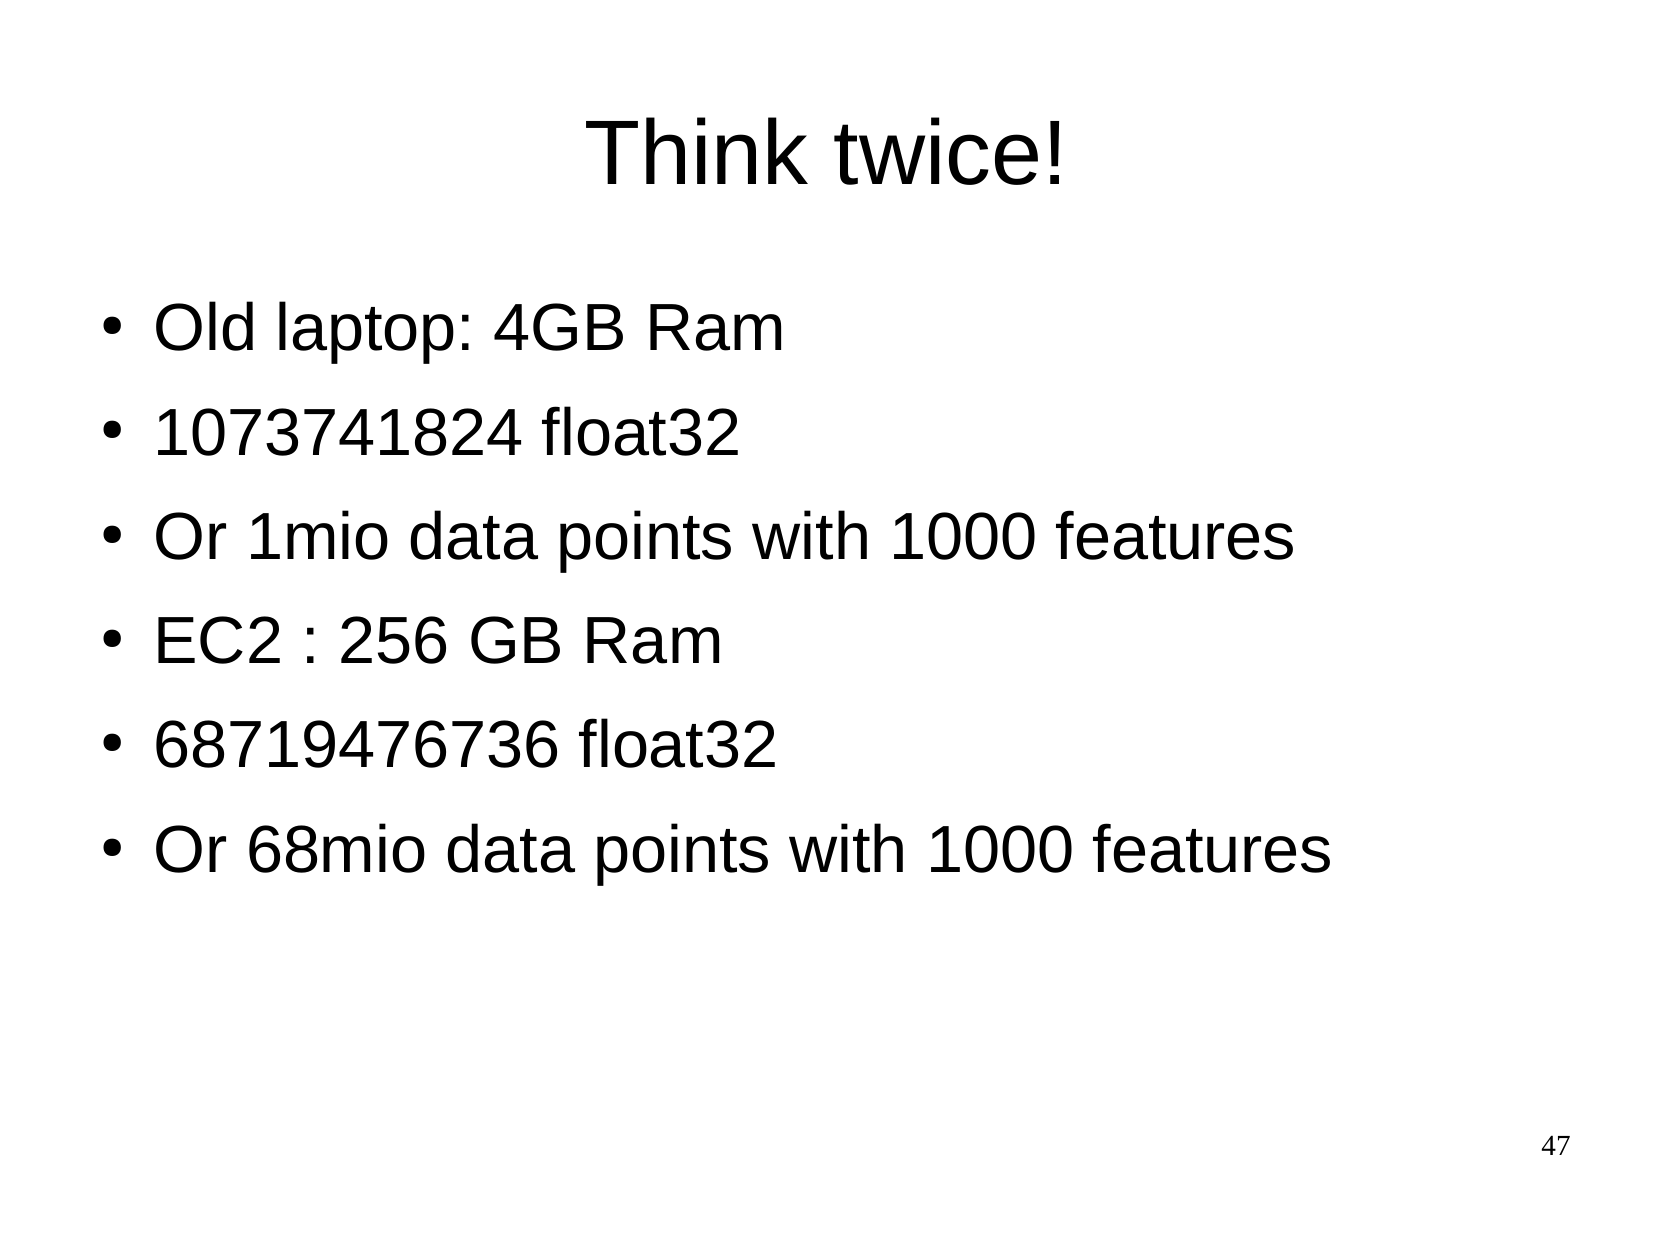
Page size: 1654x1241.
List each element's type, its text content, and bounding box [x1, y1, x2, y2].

list Old laptop: 4GB Ram 1073741824 float32 Or 1mio data points with 1000 features EC2 : 256 GB Ram 68719476736 float32 Or 68mio data points with 1000 features [82, 290, 1571, 1010]
title Think twice! [82, 49, 1571, 257]
